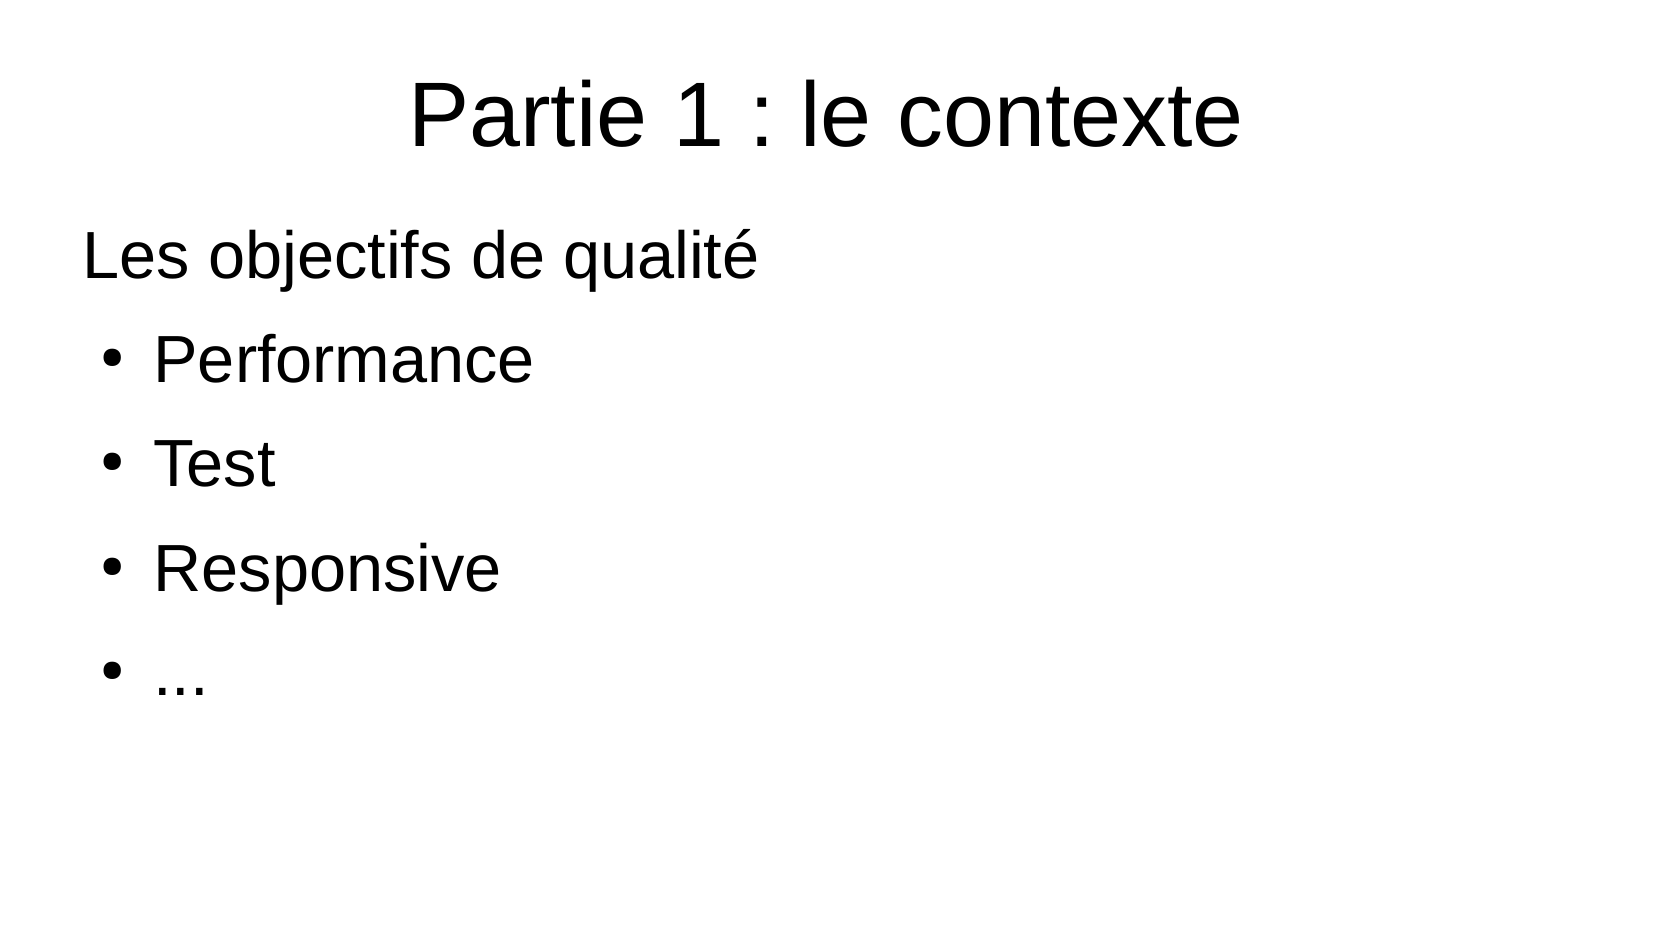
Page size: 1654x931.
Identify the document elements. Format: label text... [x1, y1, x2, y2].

title Partie 1 : le contexte [82, 37, 1571, 193]
list Les objectifs de qualité Performance Test Responsive ... [82, 217, 1571, 758]
